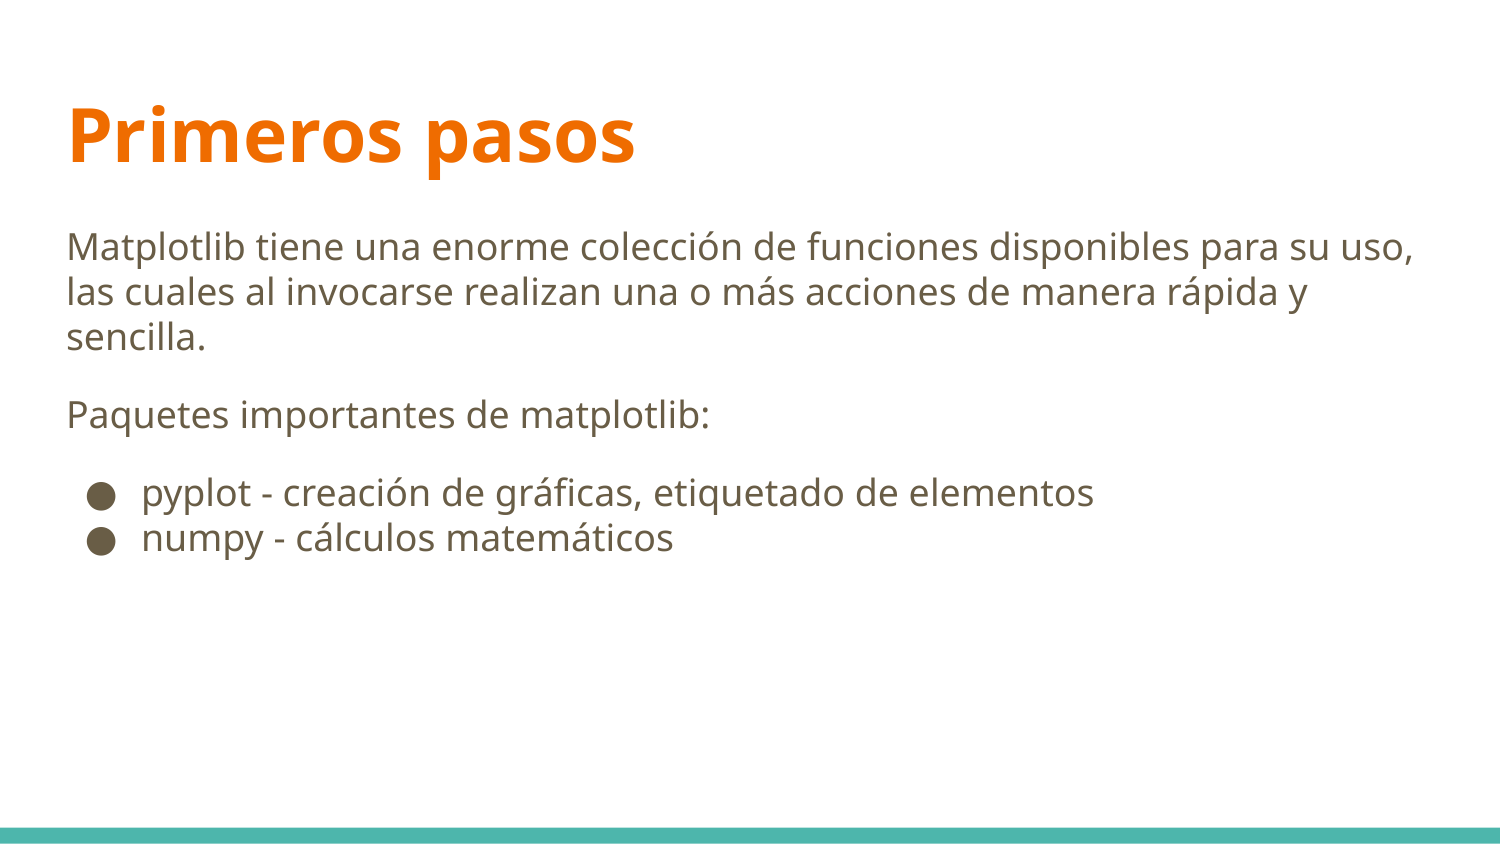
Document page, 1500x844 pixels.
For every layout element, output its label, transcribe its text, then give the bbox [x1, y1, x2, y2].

title Primeros pasos [51, 72, 1449, 189]
list Matplotlib tiene una enorme colección de funciones disponibles para su uso, las cuales al invocarse realizan una o más acciones de manera rápida y sencilla. Paquetes importantes de matplotlib: pyplot - creación de gráficas, etiquetado de elementos numpy - cálculos matemáticos [51, 207, 1449, 750]
